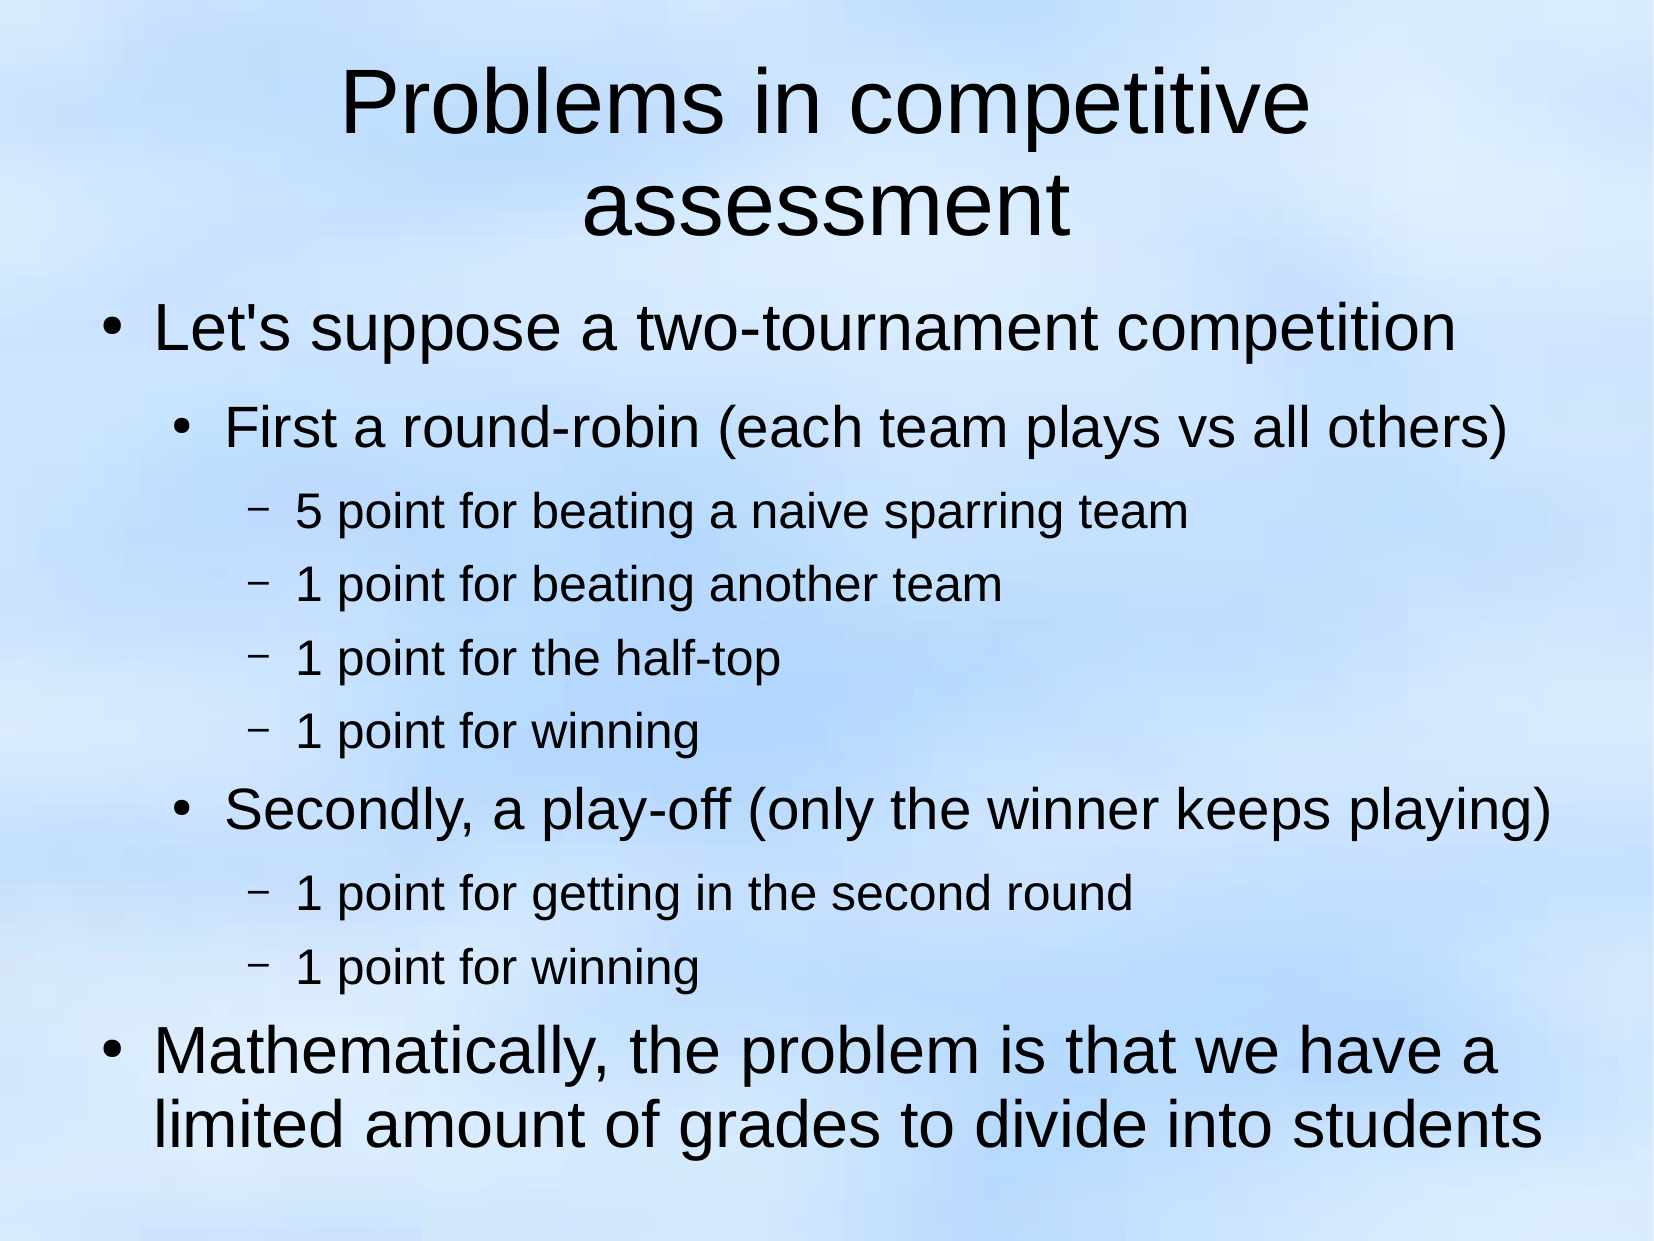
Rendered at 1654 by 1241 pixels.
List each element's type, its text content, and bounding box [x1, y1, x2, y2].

picture [0, 0, 1654, 1241]
list Let's suppose a two-tournament competition First a round-robin (each team plays vs all others) 5 point for beating a naive sparring team 1 point for beating another team 1 point for the half-top 1 point for winning Secondly, a play-off (only the winner keeps playing) 1 point for getting in the second round 1 point for winning Mathematically, the problem is that we have a limited amount of grades to divide into students [82, 290, 1571, 1109]
title Problems in competitive assessment [82, 49, 1571, 257]
